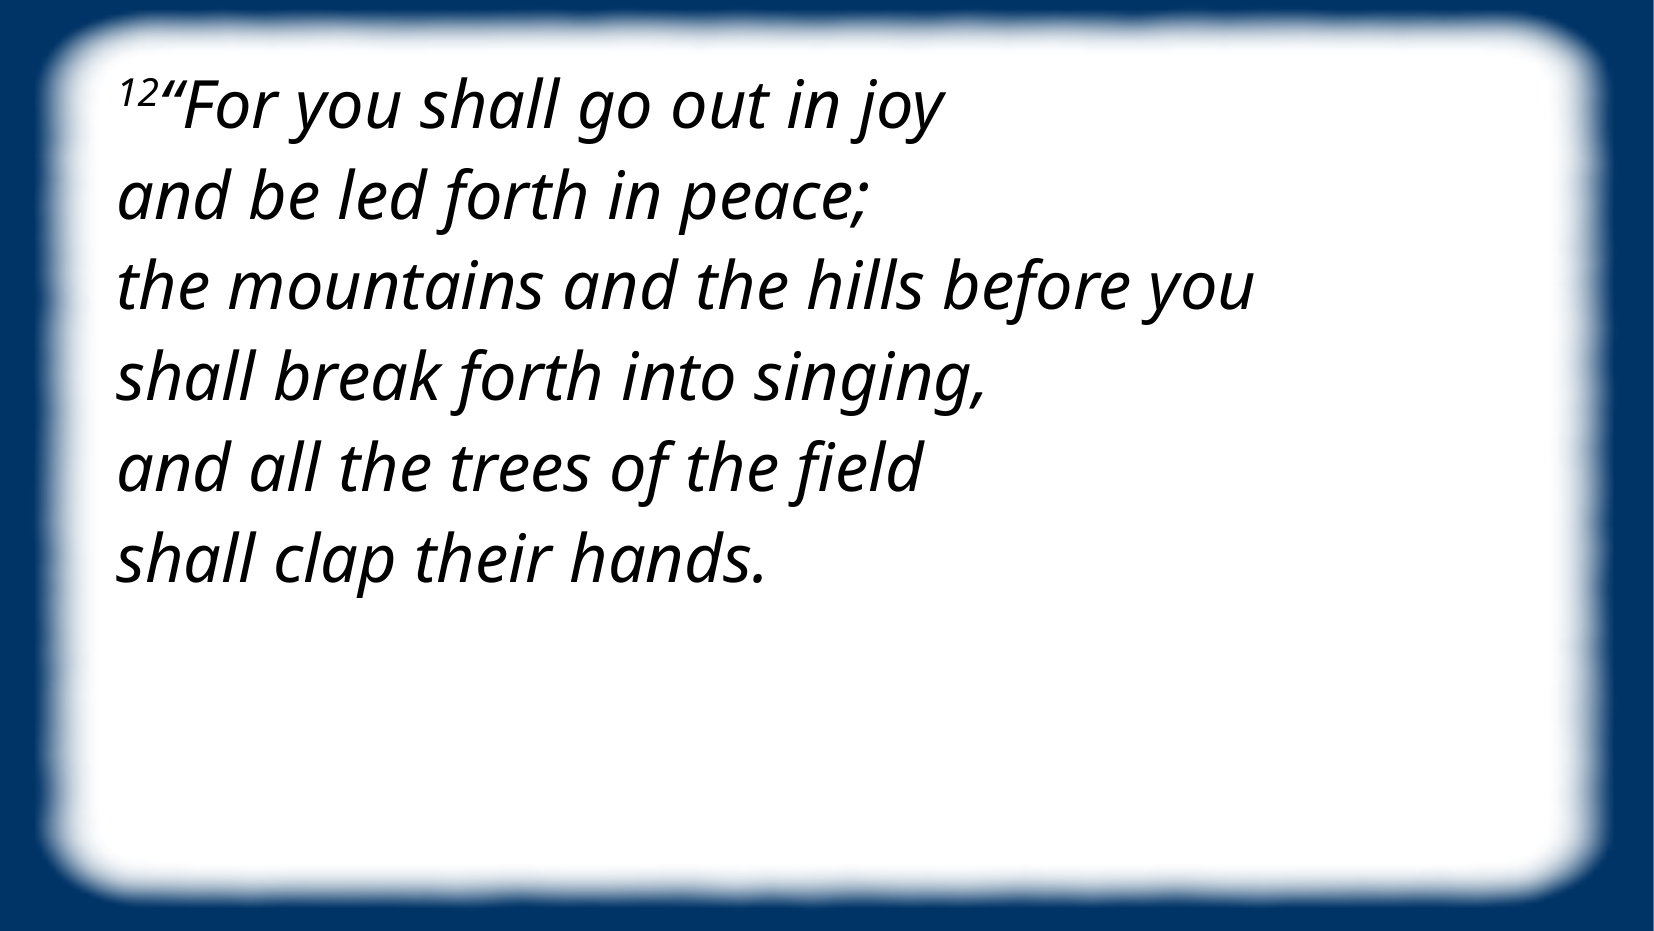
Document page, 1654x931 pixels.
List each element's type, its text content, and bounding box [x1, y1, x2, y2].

picture [0, 0, 1654, 931]
text_box 12“For you shall go out in joy and be led forth in peace; the mountains and the hills before you shall break forth into singing, and all the trees of the field shall clap their hands. [101, 49, 1560, 605]
